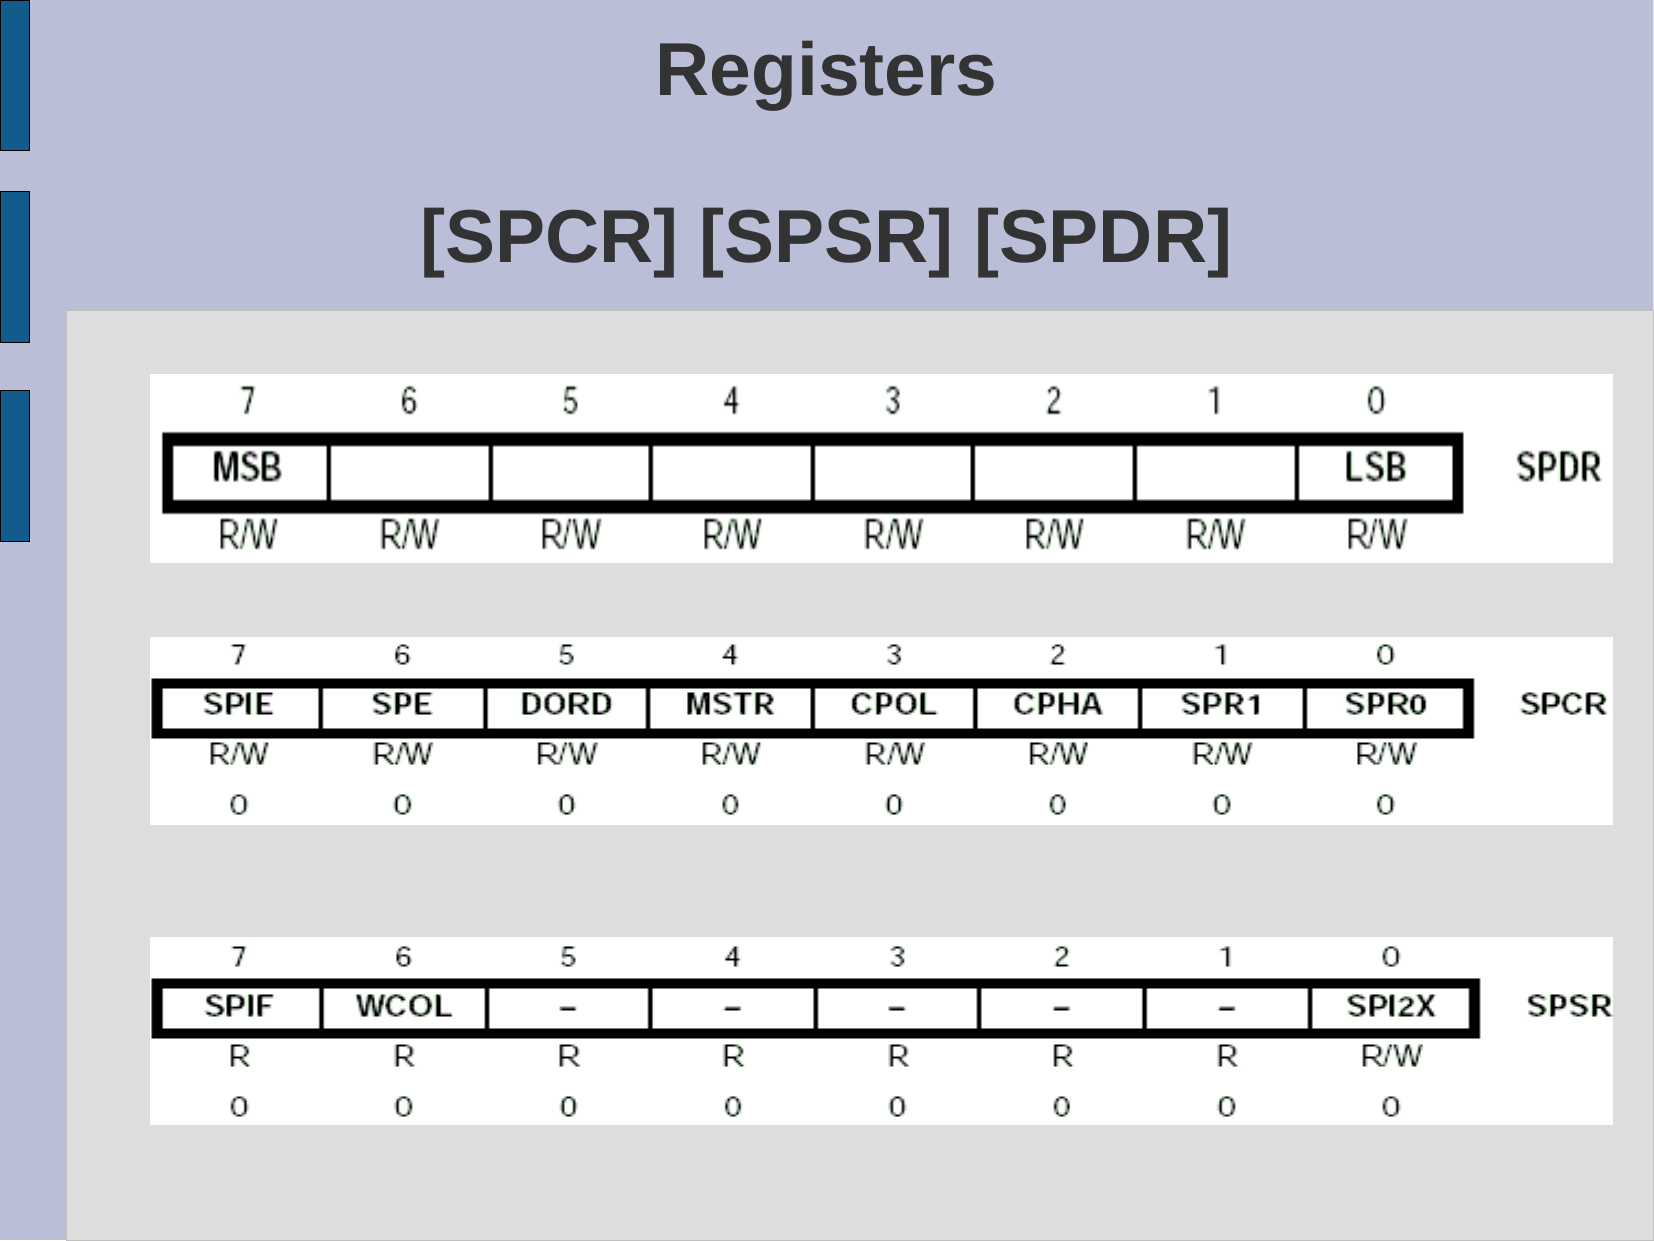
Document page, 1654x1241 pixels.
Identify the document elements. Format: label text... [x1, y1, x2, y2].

picture [150, 374, 1613, 563]
title Registers [SPCR] [SPSR] [SPDR] [82, 0, 1571, 485]
picture [150, 637, 1613, 826]
picture [150, 937, 1613, 1126]
